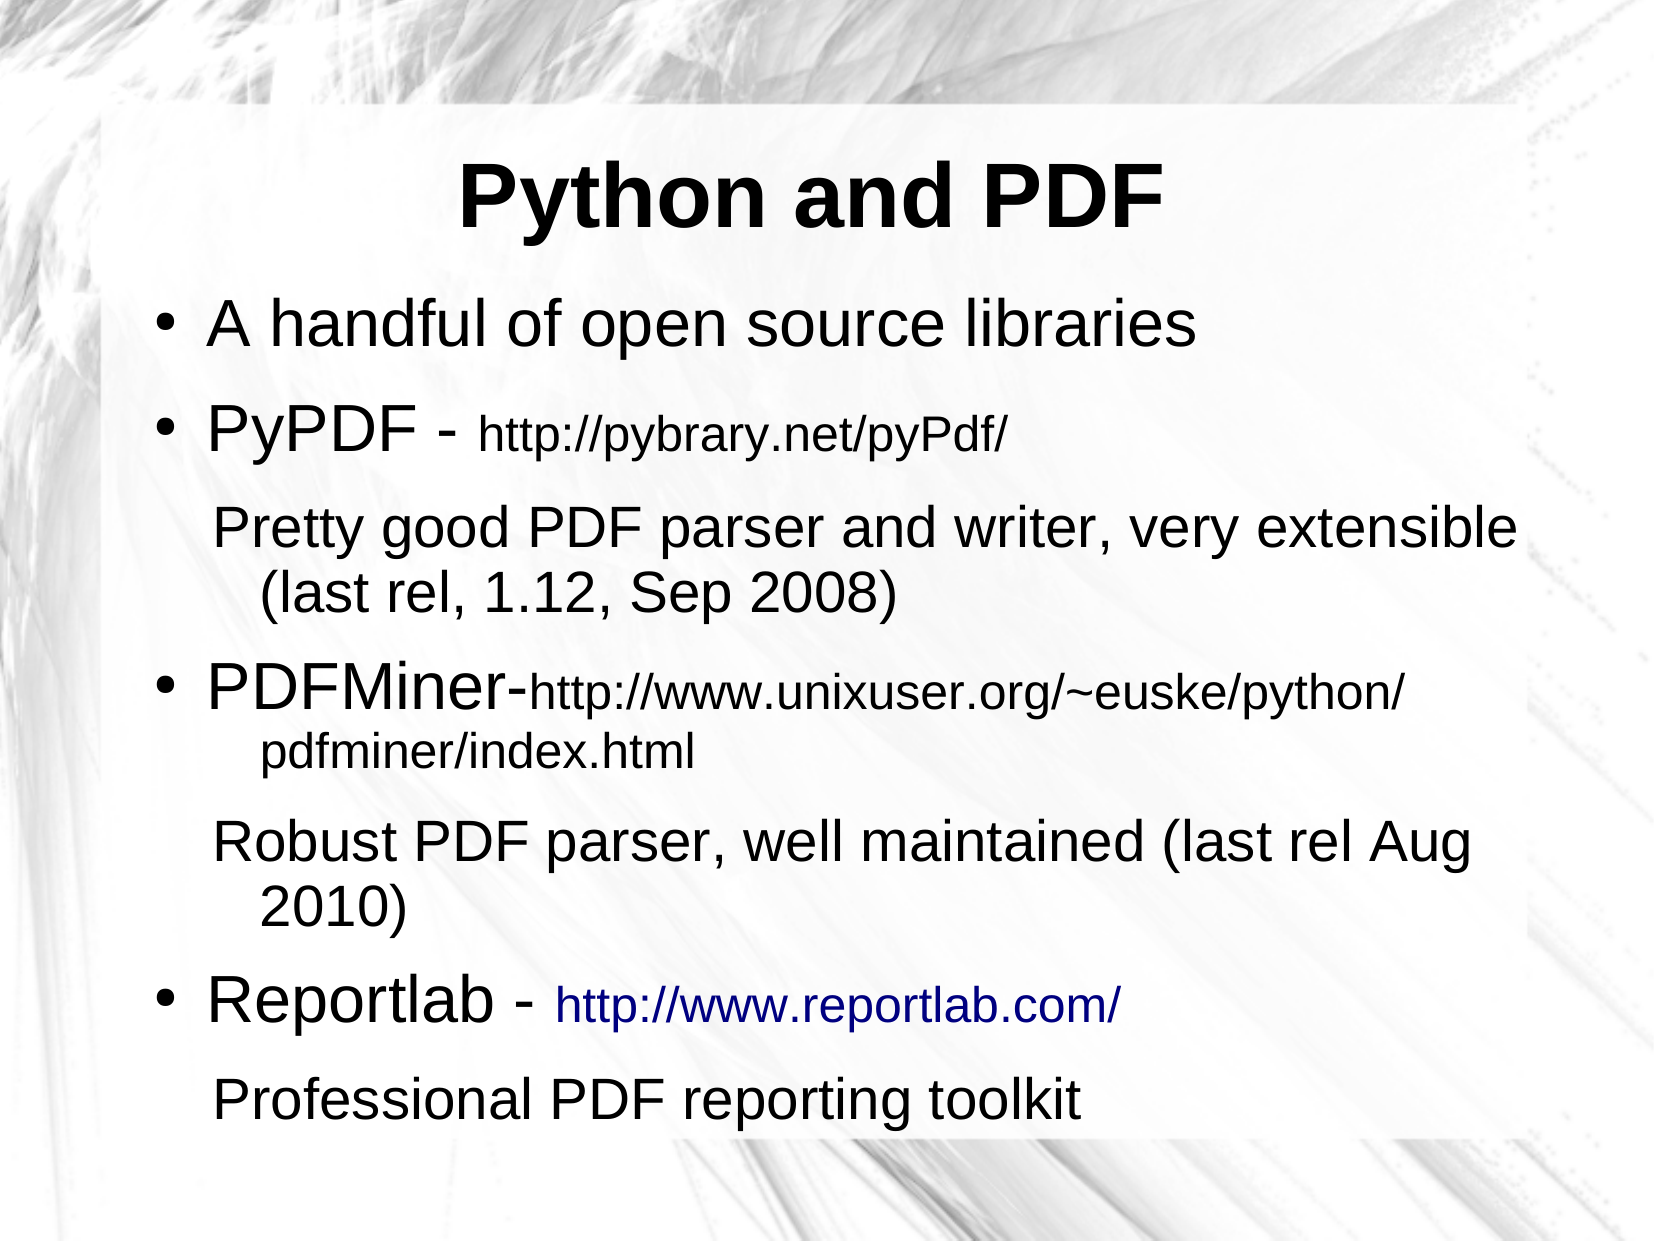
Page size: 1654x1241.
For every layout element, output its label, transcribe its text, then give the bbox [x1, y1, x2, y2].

list A handful of open source libraries PyPDF - http://pybrary.net/pyPdf/ Pretty good PDF parser and writer, very extensible (last rel, 1.12, Sep 2008) PDFMiner-http://www.unixuser.org/~euske/python/pdfminer/index.html Robust PDF parser, well maintained (last rel Aug 2010) Reportlab - http://www.reportlab.com/ Professional PDF reporting toolkit [118, 286, 1571, 1188]
title Python and PDF [118, 112, 1506, 281]
picture [0, 0, 1654, 1241]
